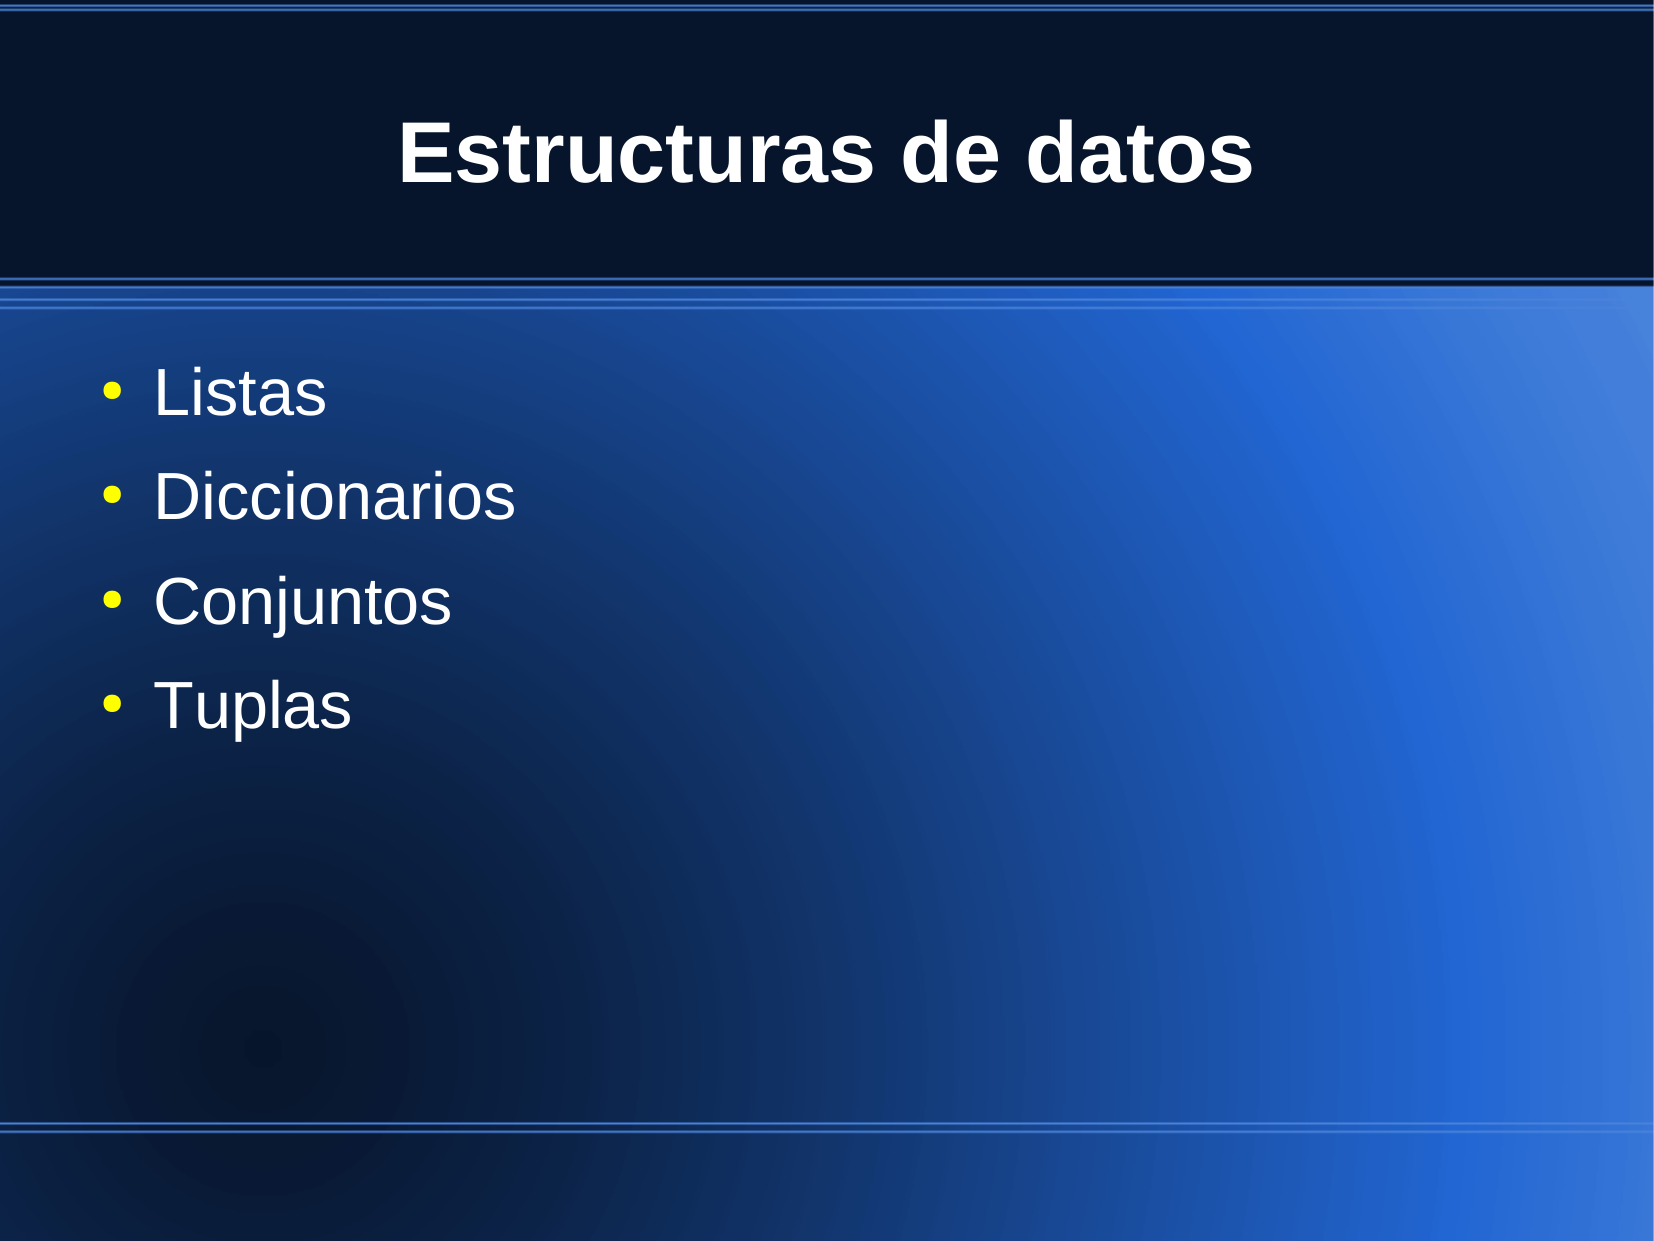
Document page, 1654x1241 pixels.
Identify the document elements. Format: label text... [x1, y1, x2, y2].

list Listas Diccionarios Conjuntos Tuplas [82, 355, 1571, 1075]
title Estructuras de datos [82, 49, 1571, 257]
picture [0, 0, 1654, 1241]
